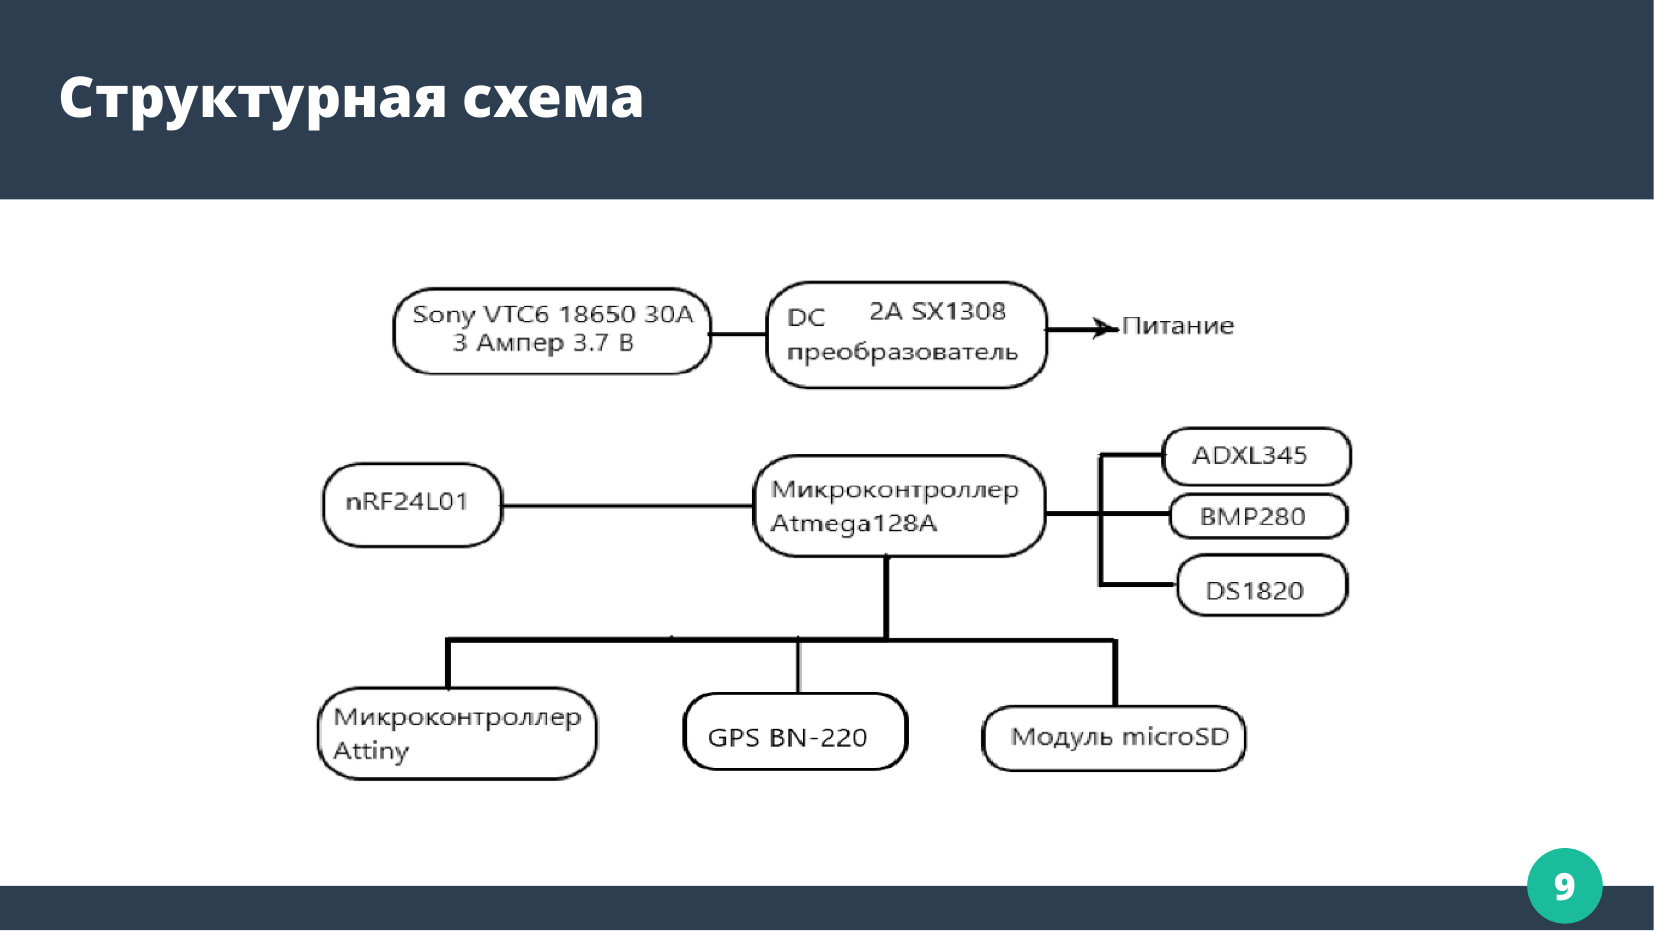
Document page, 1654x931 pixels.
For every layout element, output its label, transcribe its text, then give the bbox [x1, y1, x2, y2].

picture [187, 223, 1463, 863]
title Структурная схема [59, 37, 1595, 155]
